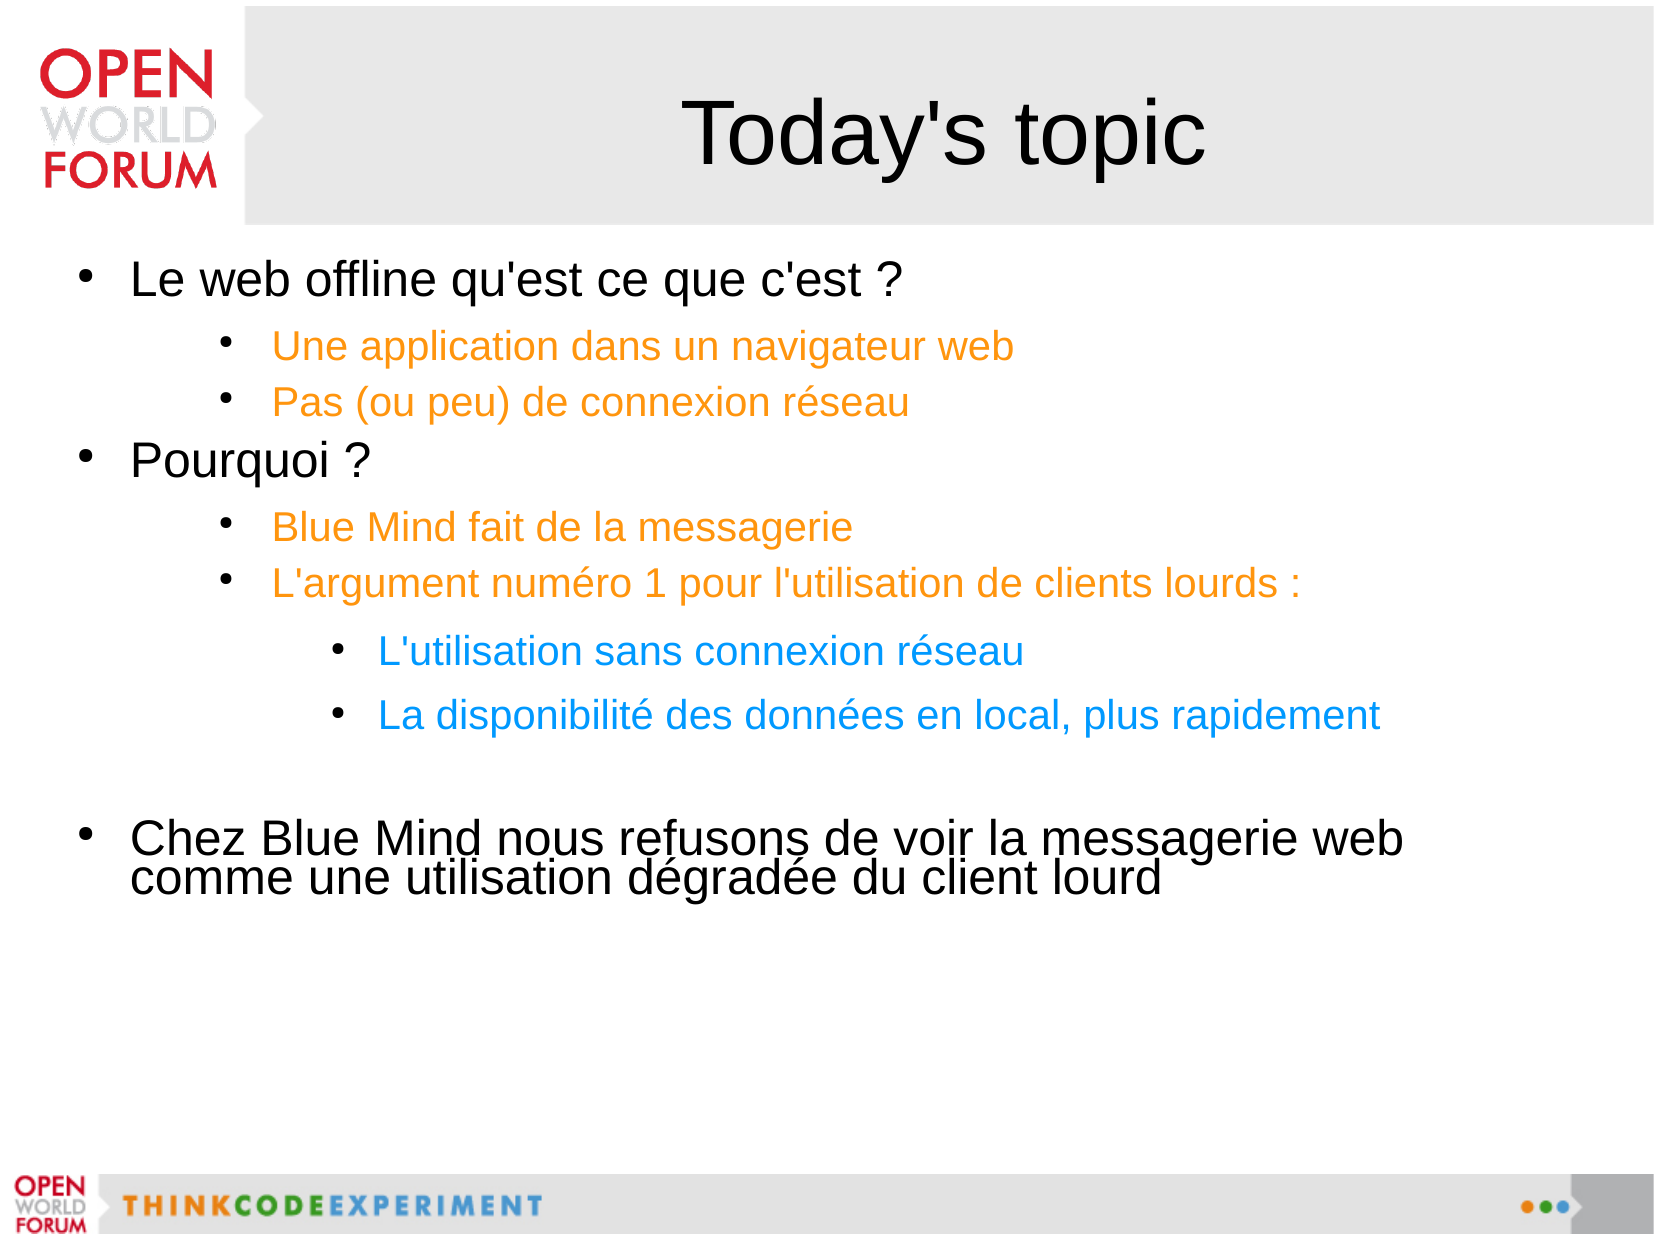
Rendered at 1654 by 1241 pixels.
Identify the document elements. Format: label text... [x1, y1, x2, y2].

picture [11, 6, 1654, 225]
list Le web offline qu'est ce que c'est ? Une application dans un navigateur web Pas (ou peu) de connexion réseau Pourquoi ? Blue Mind fait de la messagerie L'argument numéro 1 pour l'utilisation de clients lourds : L'utilisation sans connexion réseau La disponibilité des données en local, plus rapidement Chez Blue Mind nous refusons de voir la messagerie web comme une utilisation dégradée du client lourd [59, 265, 1548, 1085]
picture [0, 1174, 1654, 1234]
title Today's topic [295, 29, 1595, 237]
